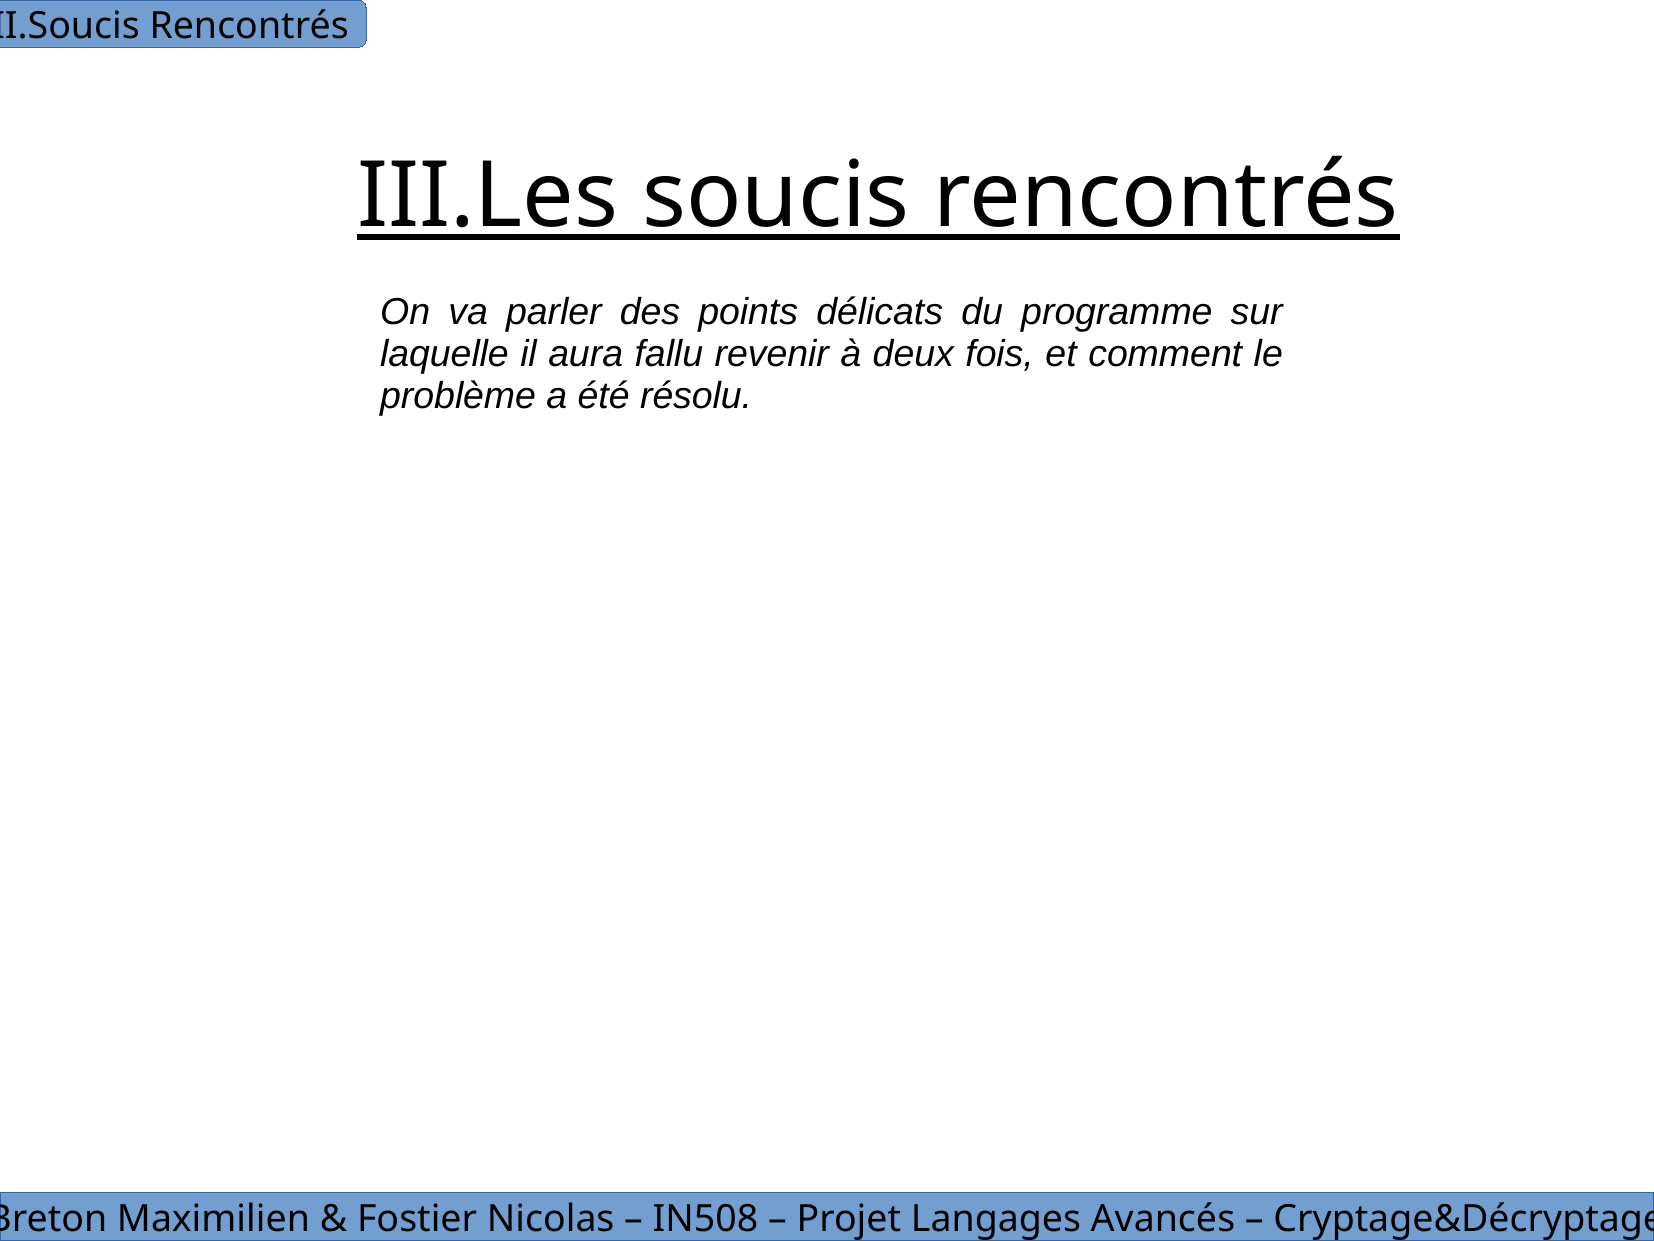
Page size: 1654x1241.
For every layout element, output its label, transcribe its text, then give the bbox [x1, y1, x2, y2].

text_box III.Soucis Rencontrés [0, 0, 367, 48]
text_box On va parler des points délicats du programme sur laquelle il aura fallu revenir à deux fois, et comment le problème a été résolu. [365, 283, 1312, 425]
text_box Breton Maximilien & Fostier Nicolas – IN508 – Projet Langages Avancés – Cryptage&Décryptage [0, 1192, 1654, 1241]
text_box III.Les soucis rencontrés [342, 121, 1298, 249]
